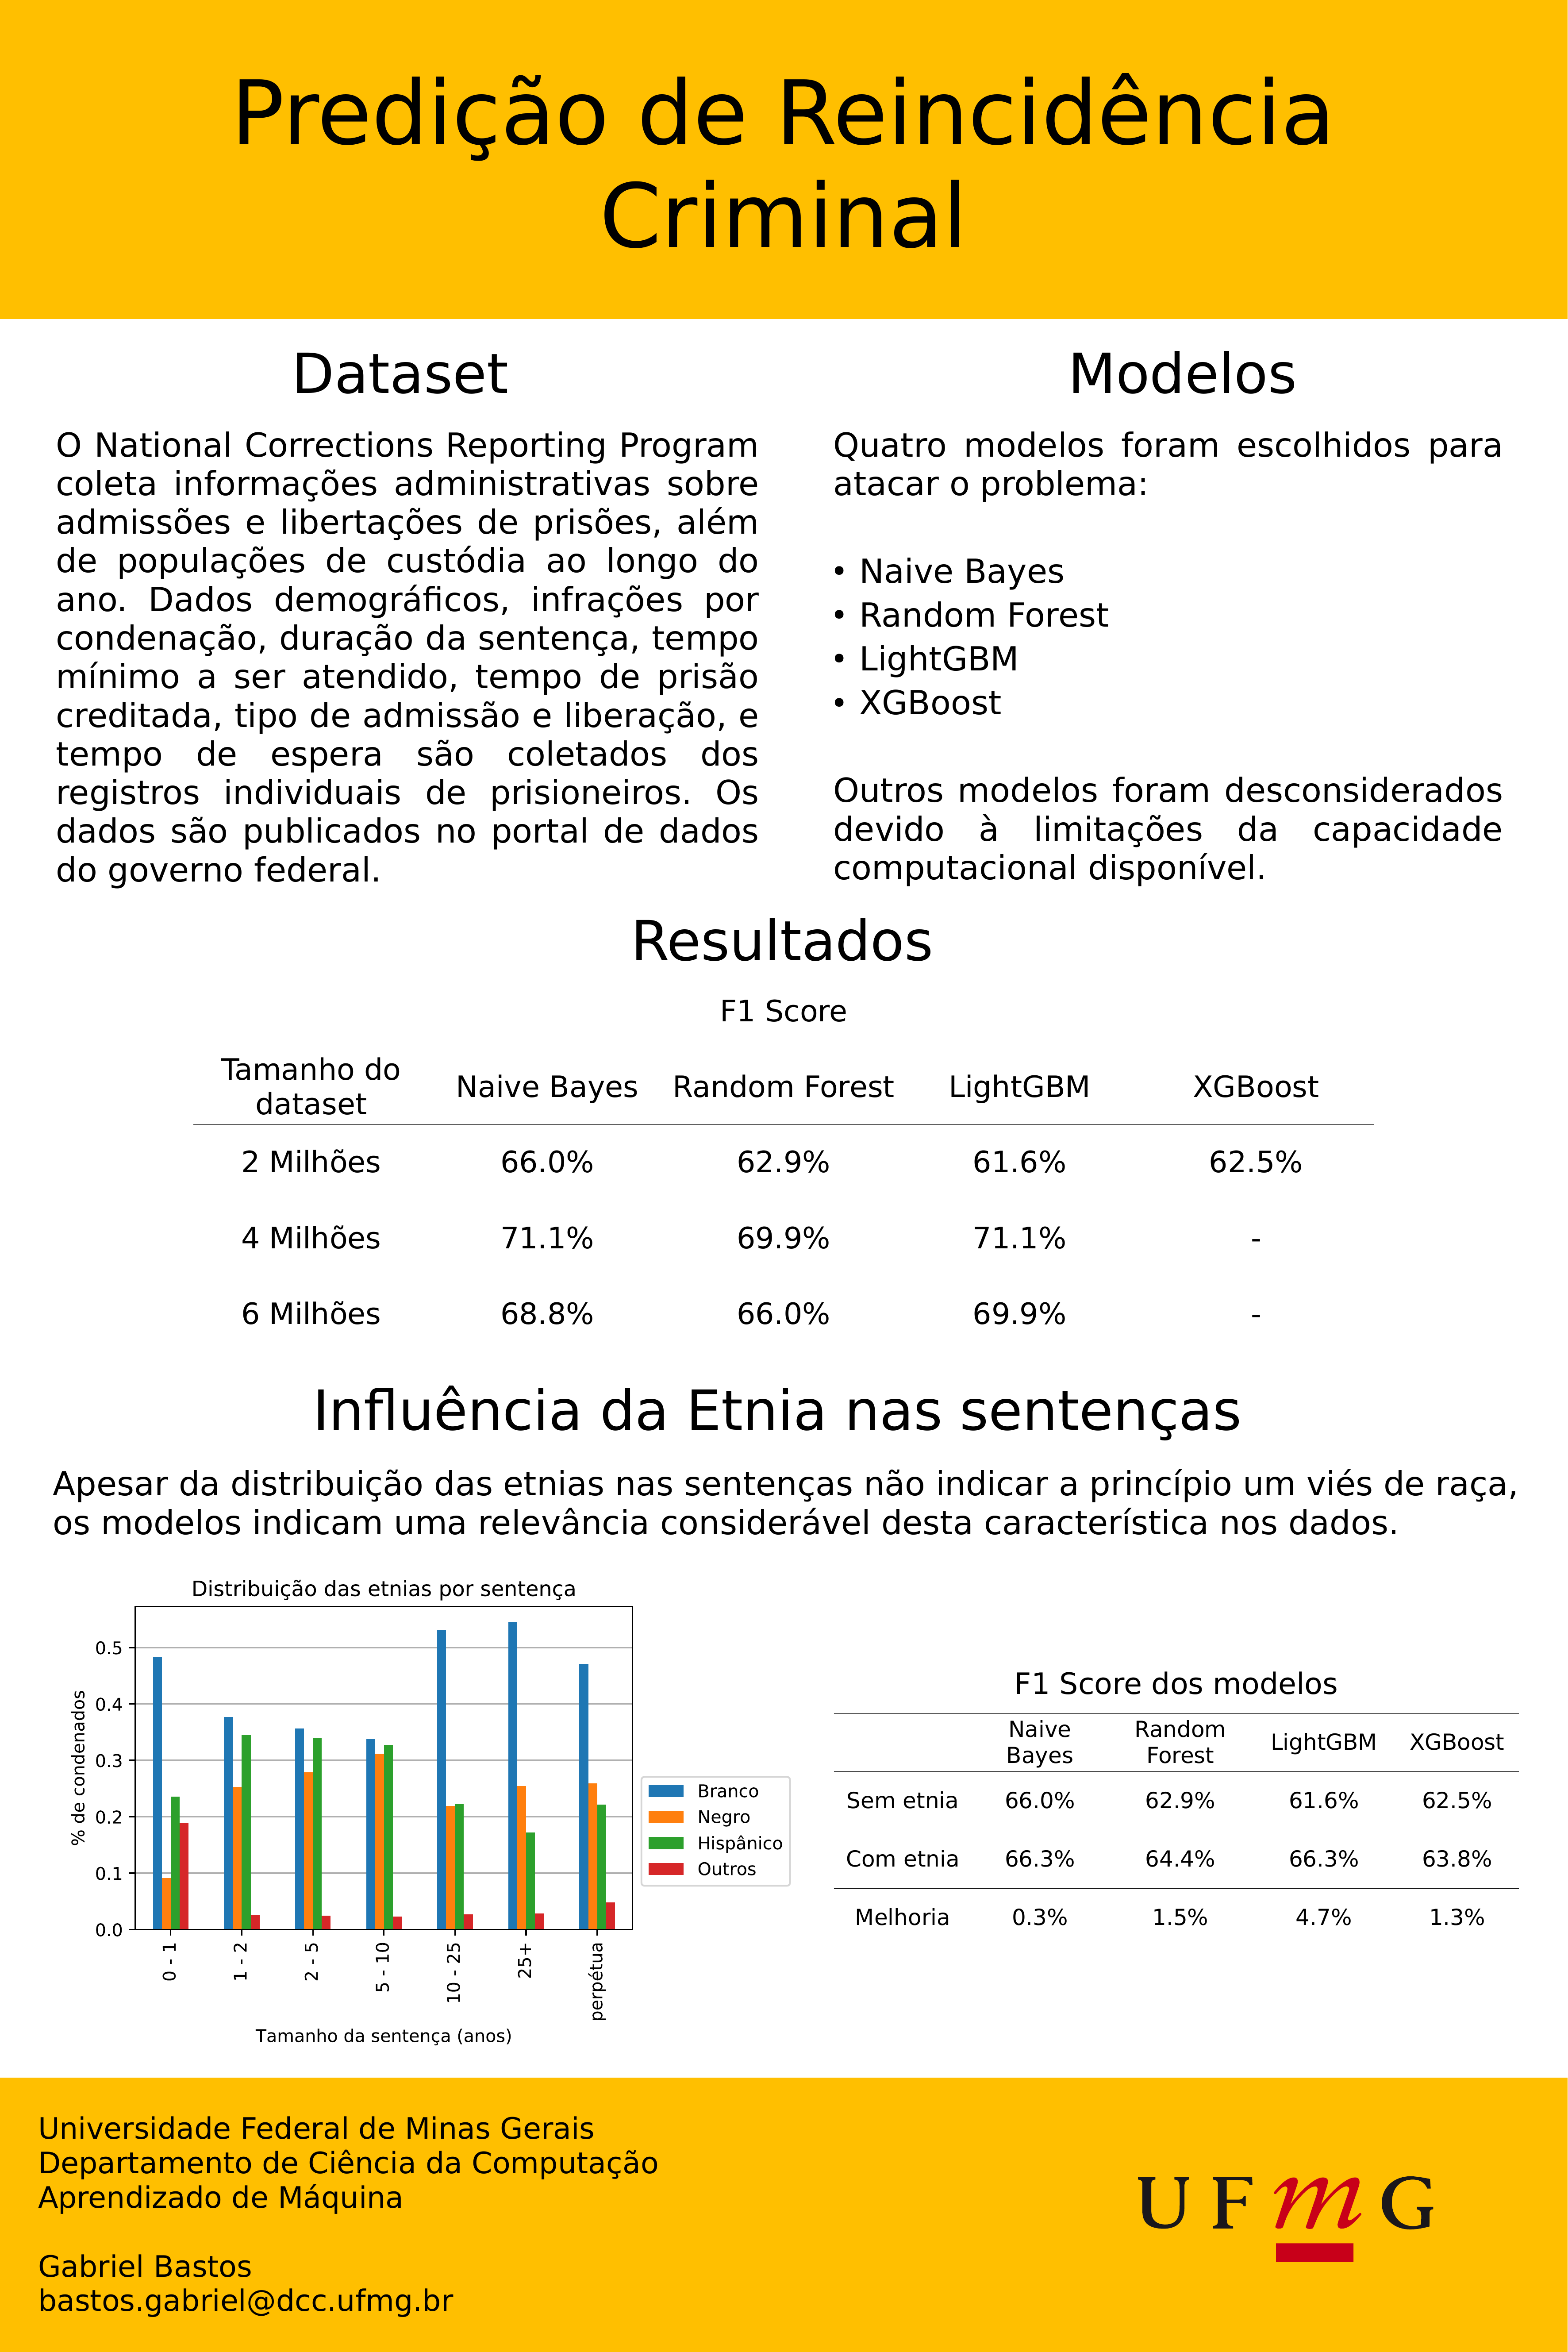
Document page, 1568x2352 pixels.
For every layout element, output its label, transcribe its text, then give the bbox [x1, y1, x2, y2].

table_cell 61.6% [1253, 1772, 1395, 1830]
text_box O National Corrections Reporting Program coleta informações administrativas sobre admissões e libertações de prisões, além de populações de custódia ao longo do ano. Dados demográficos, infrações por condenação, duração da sentença, tempo mínimo a ser atendido, tempo de prisão creditada, tipo de admissão e liberação, e tempo de espera são coletados dos registros individuais de prisioneiros. Os dados são publicados no portal de dados do governo federal. [49, 423, 766, 893]
title Predição de Reincidência Criminal [229, 62, 1338, 371]
table_cell 62.9% [1108, 1772, 1253, 1830]
table_cell Naive Bayes [972, 1714, 1108, 1771]
table_cell 69.9% [902, 1276, 1138, 1351]
picture [1115, 2157, 1457, 2284]
text_box Dataset [285, 339, 518, 410]
table_cell 61.6% [902, 1125, 1138, 1200]
table_cell Tamanho do dataset [193, 1049, 429, 1124]
table_cell 71.1% [429, 1200, 665, 1276]
text_box Quatro modelos foram escolhidos para atacar o problema: Naive Bayes Random Forest LightGBM XGBoost Outros modelos foram desconsiderados devido à limitações da capacidade computacional disponível. [826, 423, 1510, 891]
table_cell Random Forest [665, 1049, 902, 1124]
table_cell 66.0% [665, 1276, 902, 1351]
table_header F1 Score dos modelos [834, 1655, 1519, 1713]
table_cell 66.0% [429, 1125, 665, 1200]
text_box Universidade Federal de Minas Gerais Departamento de Ciência da Computação Aprendizado de Máquina Gabriel Bastos bastos.gabriel@dcc.ufmg.br [31, 2108, 928, 2322]
table_cell 4 Milhões [193, 1200, 429, 1276]
table_cell 66.3% [972, 1830, 1108, 1888]
table_cell 64.4% [1108, 1830, 1253, 1888]
table_cell Naive Bayes [429, 1049, 665, 1124]
table_cell XGBoost [1138, 1049, 1374, 1124]
table_header F1 Score [193, 974, 1374, 1049]
table_cell [834, 1714, 972, 1771]
text_box Modelos [1062, 339, 1308, 410]
table_cell 62.5% [1395, 1772, 1519, 1830]
text_box [0, 2078, 1568, 2352]
table_cell XGBoost [1395, 1714, 1519, 1771]
picture [50, 1559, 810, 2066]
table_cell 66.3% [1253, 1830, 1395, 1888]
table_cell 71.1% [902, 1200, 1138, 1276]
table_cell - [1138, 1200, 1374, 1276]
table_cell LightGBM [902, 1049, 1138, 1124]
table_cell 1.5% [1108, 1889, 1253, 1947]
table_cell 63.8% [1395, 1830, 1519, 1888]
table_cell 66.0% [972, 1772, 1108, 1830]
table_cell 6 Milhões [193, 1276, 429, 1351]
table_cell LightGBM [1253, 1714, 1395, 1771]
table_cell Melhoria [834, 1889, 972, 1947]
table_cell Com etnia [834, 1830, 972, 1888]
table_cell 0.3% [972, 1889, 1108, 1947]
table_cell 1.3% [1395, 1889, 1519, 1947]
table_cell Random Forest [1108, 1714, 1253, 1771]
table_cell 62.9% [665, 1125, 902, 1200]
table_cell Sem etnia [834, 1772, 972, 1830]
table_cell 4.7% [1253, 1889, 1395, 1947]
table_cell 68.8% [429, 1276, 665, 1351]
table_cell - [1138, 1276, 1374, 1351]
text_box Apesar da distribuição das etnias nas sentenças não indicar a princípio um viés de raça, os modelos indicam uma relevância considerável desta característica nos dados. [46, 1461, 1527, 1546]
text_box [0, 0, 1568, 319]
text_box Influência da Etnia nas sentenças [306, 1375, 1261, 1452]
table_cell 2 Milhões [193, 1125, 429, 1200]
table_cell 69.9% [665, 1200, 902, 1276]
table_cell 62.5% [1138, 1125, 1374, 1200]
text_box Resultados [624, 906, 943, 974]
